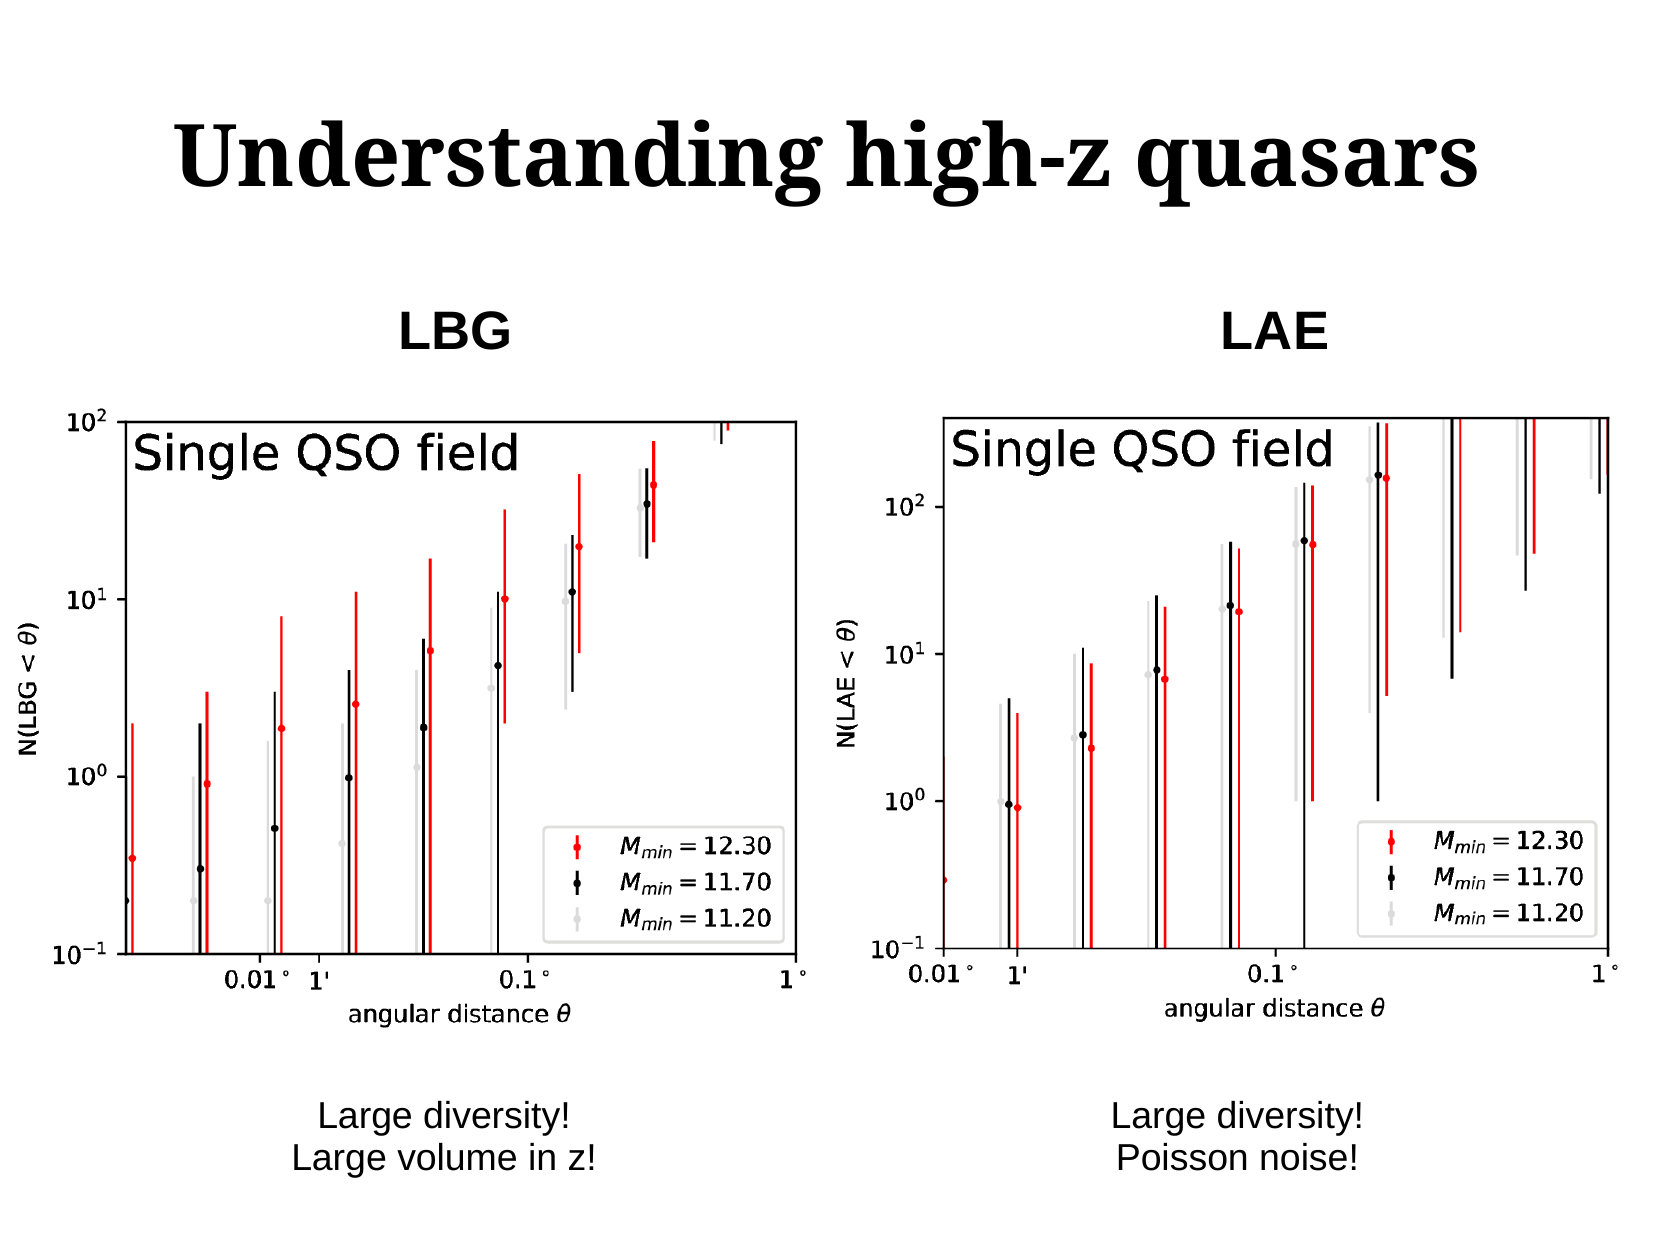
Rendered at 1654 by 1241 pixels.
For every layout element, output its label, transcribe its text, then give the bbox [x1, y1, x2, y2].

text_box LBG [118, 292, 794, 369]
title Understanding high-z quasars [82, 49, 1571, 257]
text_box Large diversity! Poisson noise! [937, 1087, 1538, 1187]
text_box Large diversity! Large volume in z! [144, 1087, 745, 1187]
text_box LAE [937, 292, 1613, 369]
picture [0, 392, 1641, 1047]
